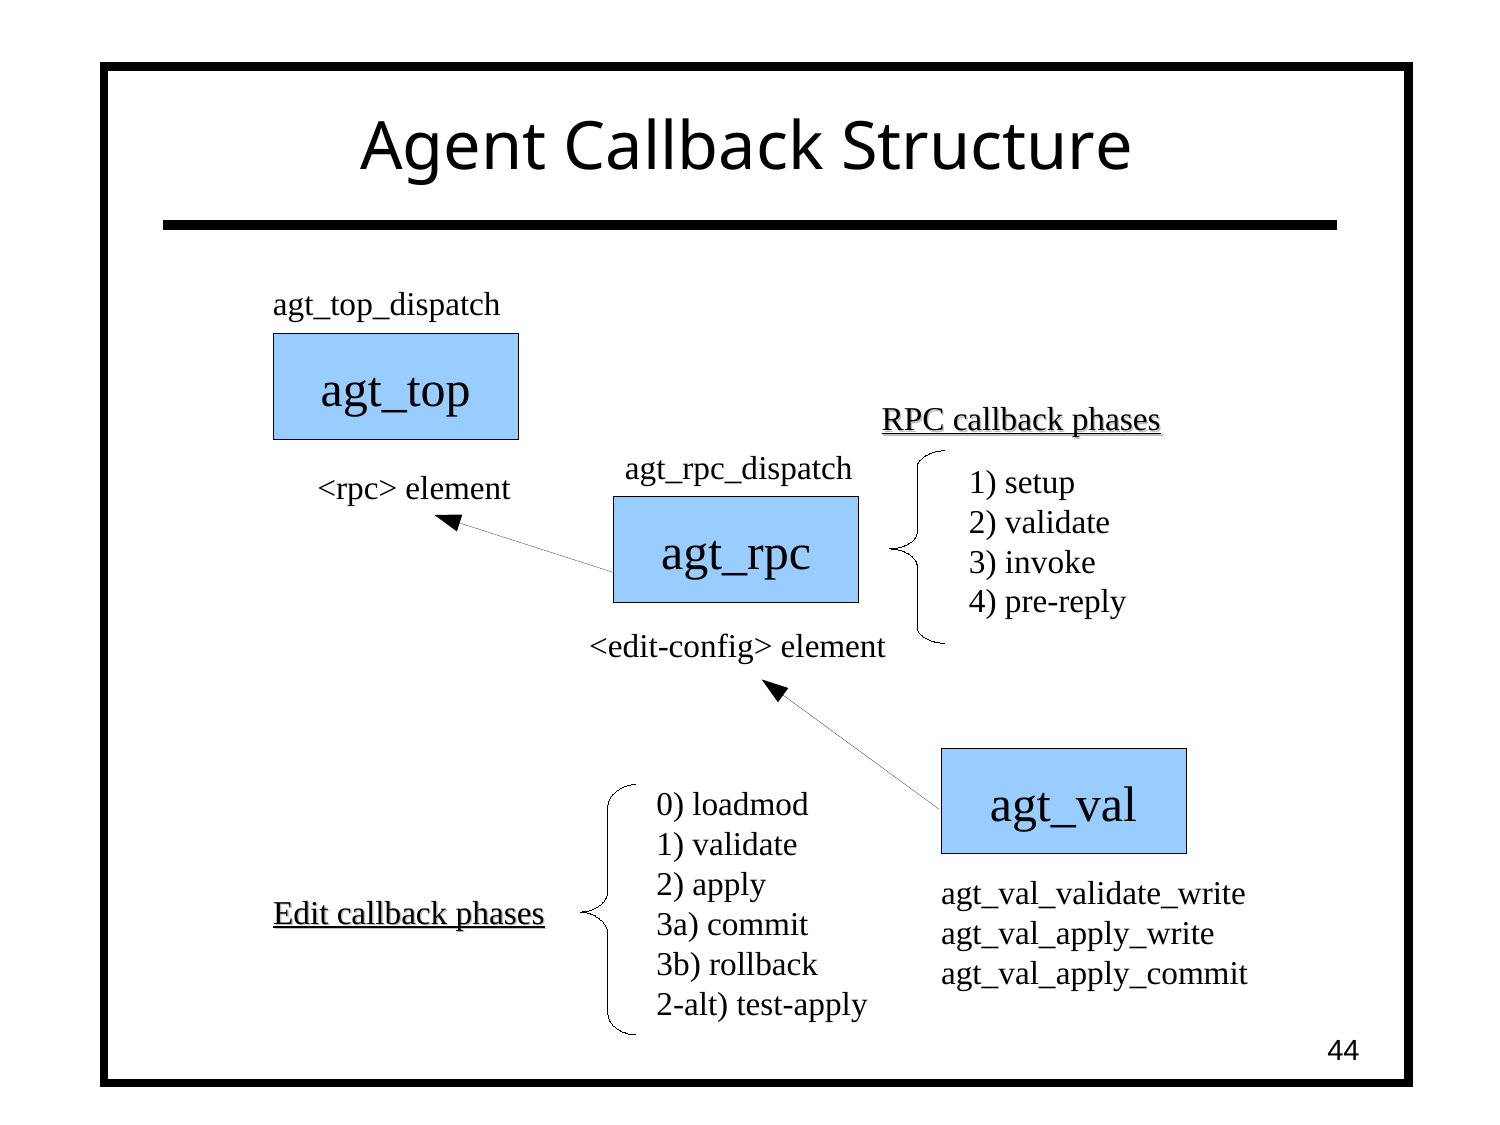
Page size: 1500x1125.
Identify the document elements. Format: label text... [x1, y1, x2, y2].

text_box agt_rpc [613, 496, 859, 603]
text_box 0) loadmod 1) validate 2) apply 3a) commit 3b) rollback 2-alt) test-apply [641, 775, 905, 1070]
title Agent Callback Structure [162, 74, 1332, 213]
text_box agt_val_validate_write agt_val_apply_write agt_val_apply_commit [926, 863, 1265, 999]
text_box <rpc> element [302, 459, 527, 514]
text_box agt_top [273, 333, 519, 440]
text_box RPC callback phases [866, 389, 1177, 445]
text_box agt_rpc_dispatch [610, 439, 868, 495]
text_box <edit-config> element [574, 617, 902, 672]
text_box Edit callback phases [258, 883, 561, 939]
text_box agt_val [941, 748, 1187, 854]
text_box 1) setup 2) validate 3) invoke 4) pre-reply [954, 452, 1164, 667]
text_box agt_top_dispatch [258, 274, 516, 330]
